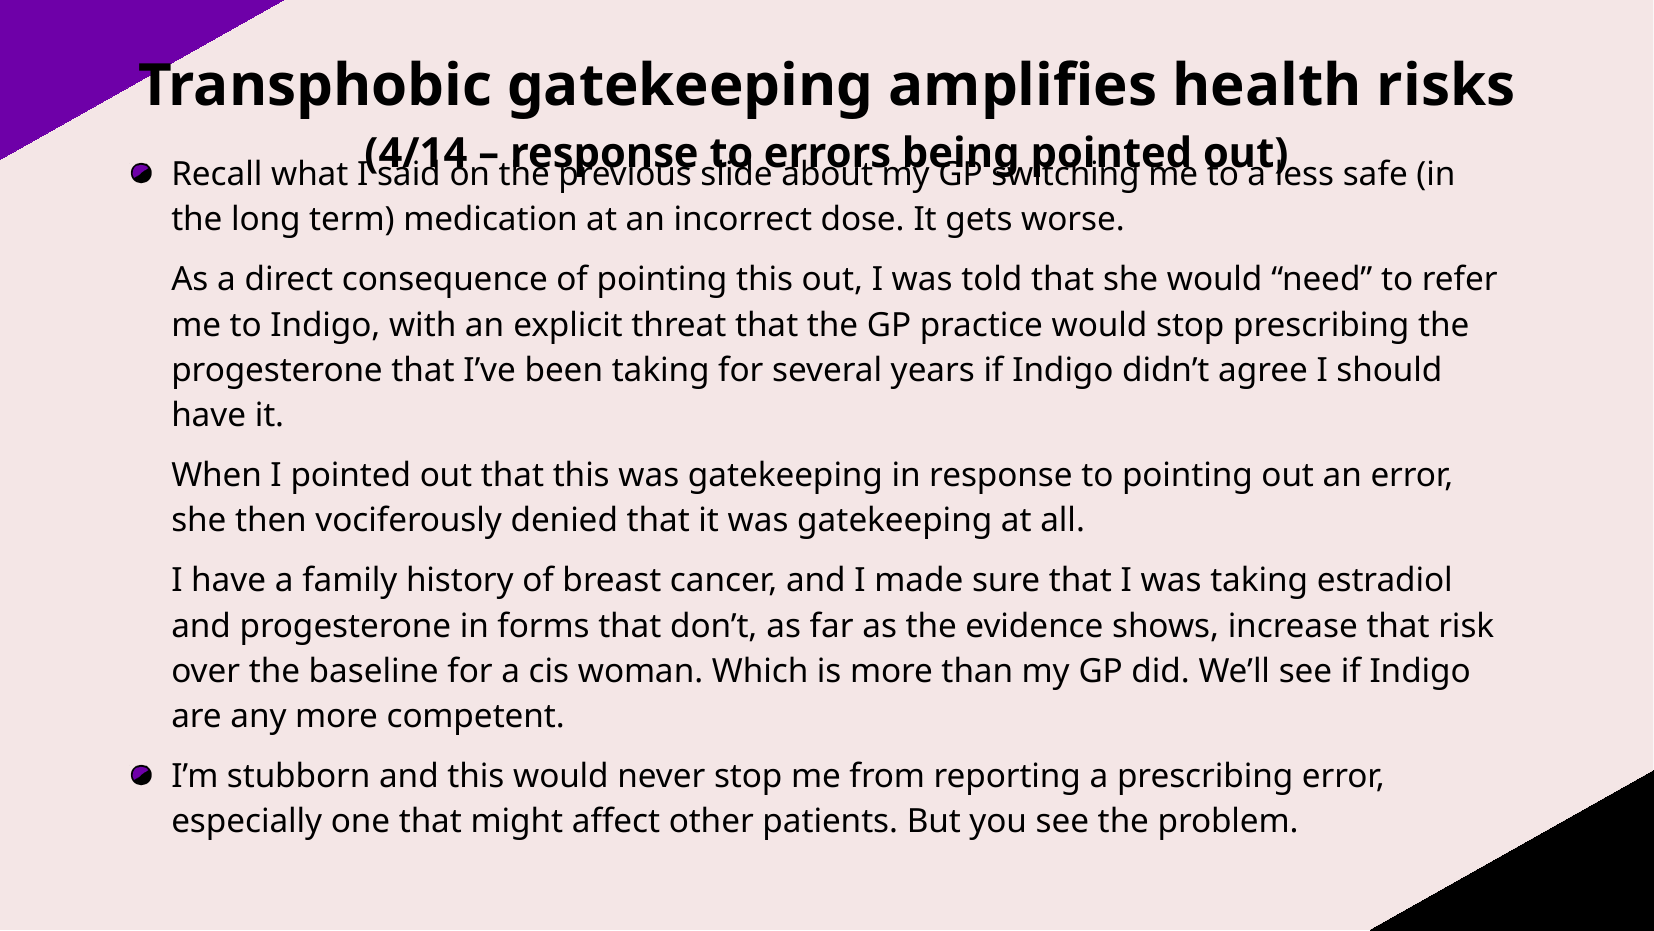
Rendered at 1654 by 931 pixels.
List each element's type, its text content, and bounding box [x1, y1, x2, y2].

subtitle Recall what I said on the previous slide about my GP switching me to a less safe (in the long term) medication at an incorrect dose. It gets worse. As a direct consequence of pointing this out, I was told that she would “need” to refer me to Indigo, with an explicit threat that the GP practice would stop prescribing the progesterone that I’ve been taking for several years if Indigo didn’t agree I should have it. When I pointed out that this was gatekeeping in response to pointing out an error, she then vociferously denied that it was gatekeeping at all. I have a family history of breast cancer, and I made sure that I was taking estradiol and progesterone in forms that don’t, as far as the evidence shows, increase that risk over the baseline for a cis woman. Which is more than my GP did. We’ll see if Indigo are any more competent. I’m stubborn and this would never stop me from reporting a prescribing error, especially one that might affect other patients. But you see the problem. [129, 187, 1512, 839]
title Transphobic gatekeeping amplifies health risks (4/14 – response to errors being pointed out) [82, 35, 1571, 187]
text_box [1370, 770, 1654, 931]
text_box [0, 0, 284, 160]
